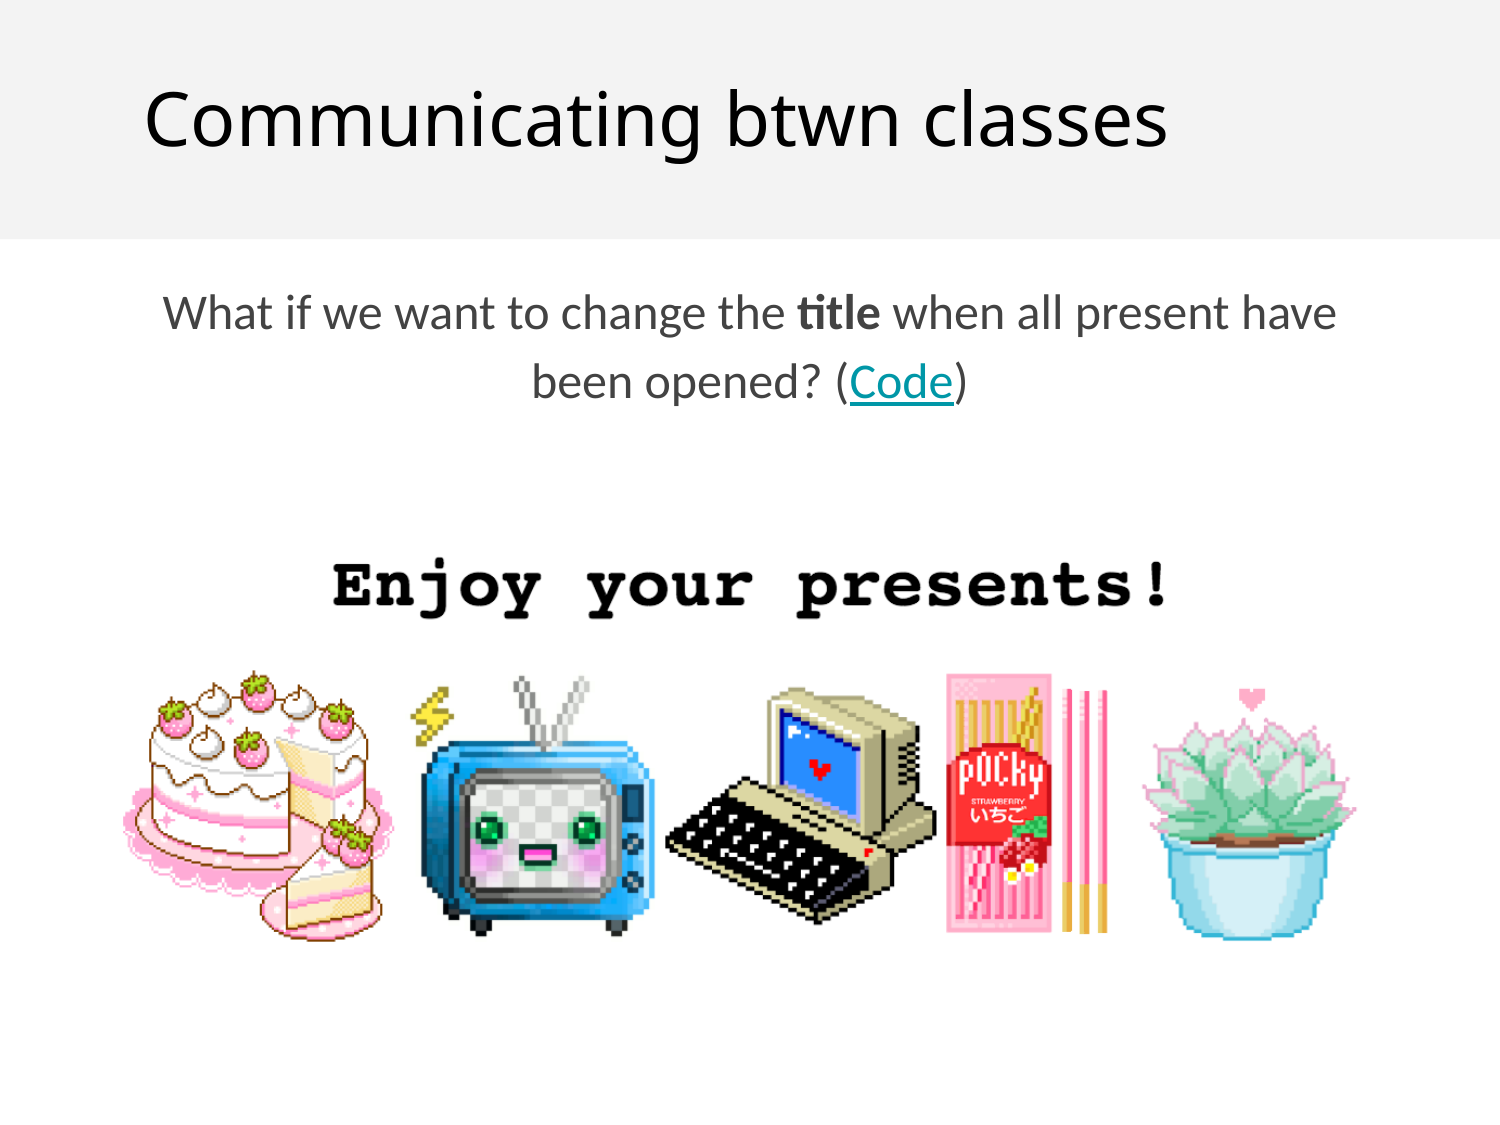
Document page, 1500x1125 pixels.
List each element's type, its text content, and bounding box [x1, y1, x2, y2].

list What if we want to change the title when all present have been opened? (Code) [128, 255, 1372, 512]
picture [108, 512, 1392, 996]
title Communicating btwn classes [128, 56, 1372, 183]
